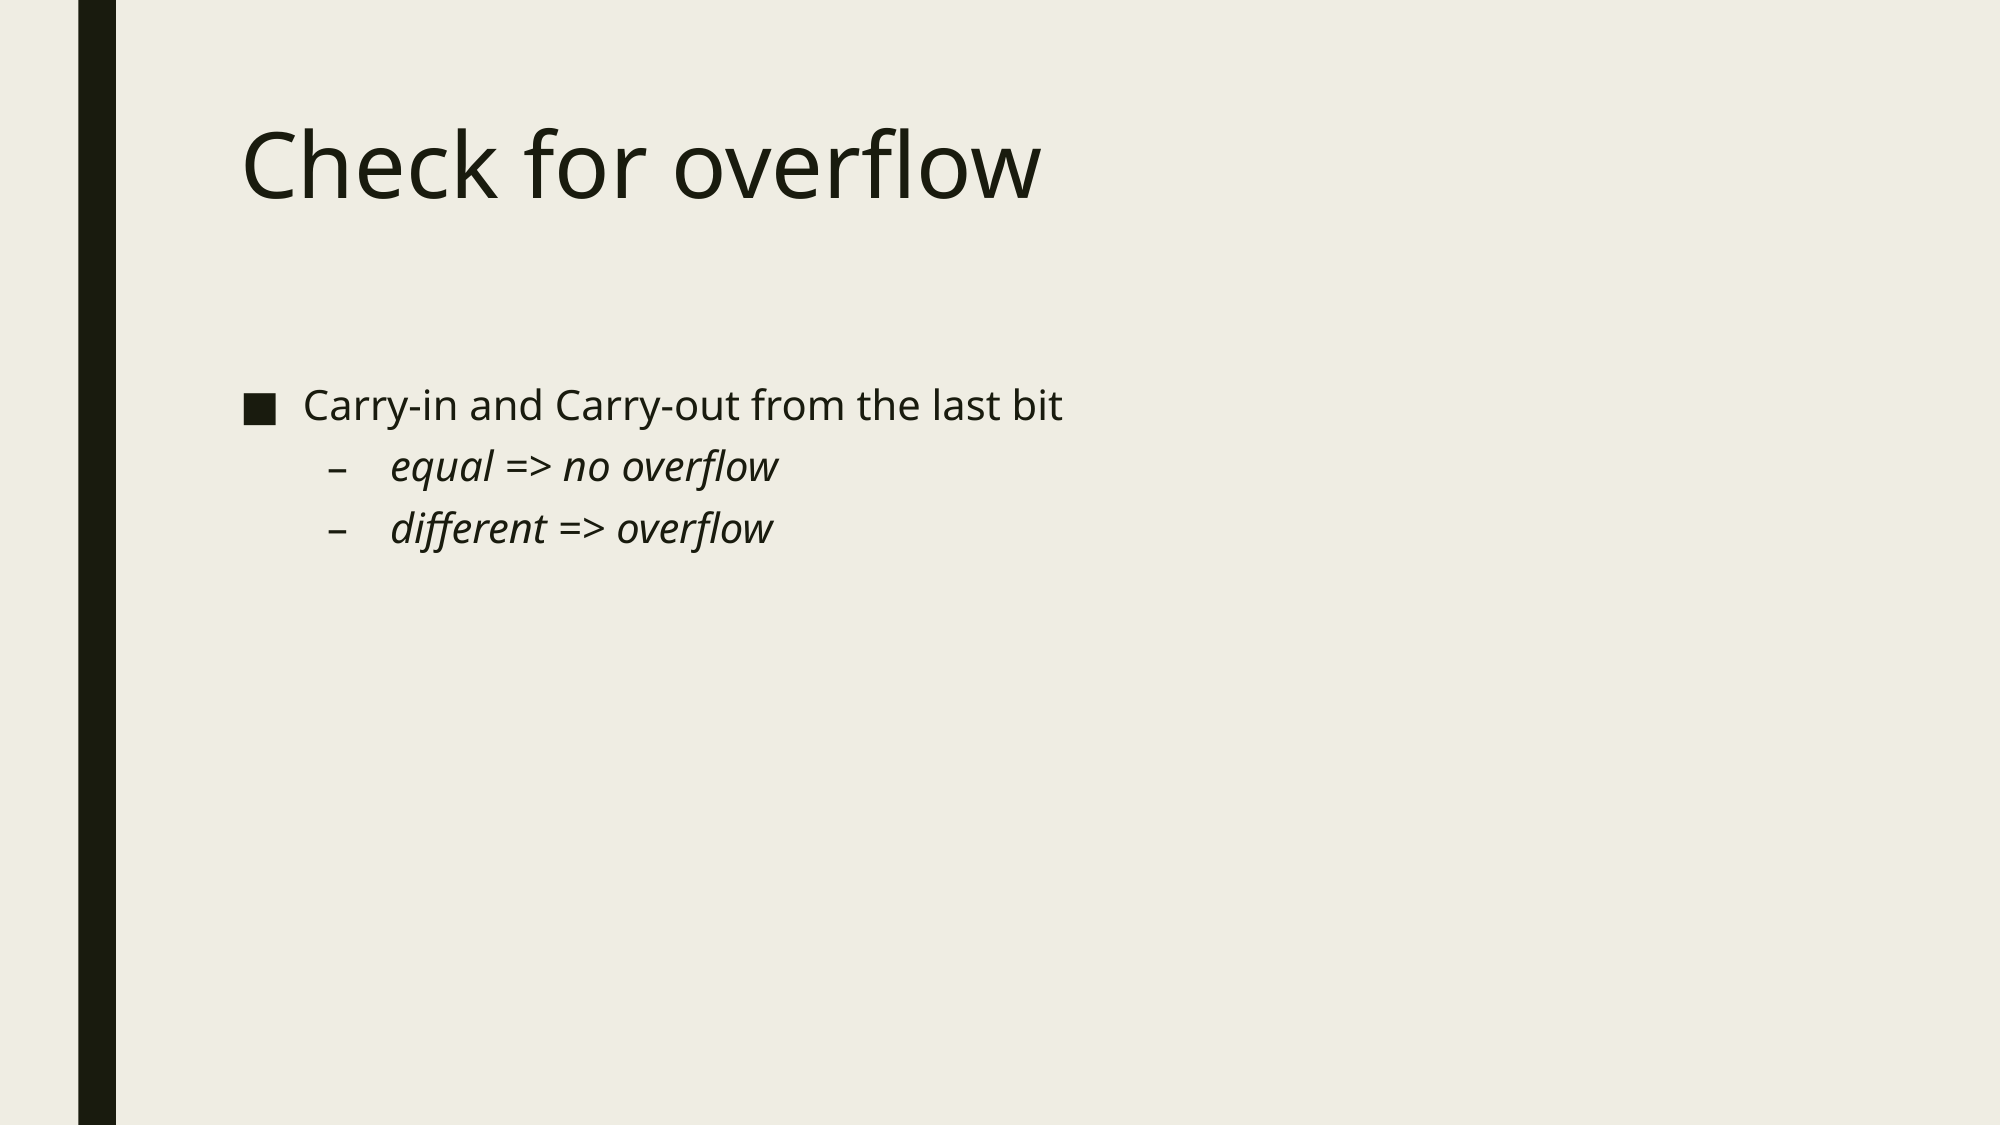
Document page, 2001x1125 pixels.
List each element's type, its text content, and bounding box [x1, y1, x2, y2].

title Check for overflow [225, 112, 1800, 357]
list Carry-in and Carry-out from the last bit equal => no overflow different => overflow [225, 375, 1800, 963]
